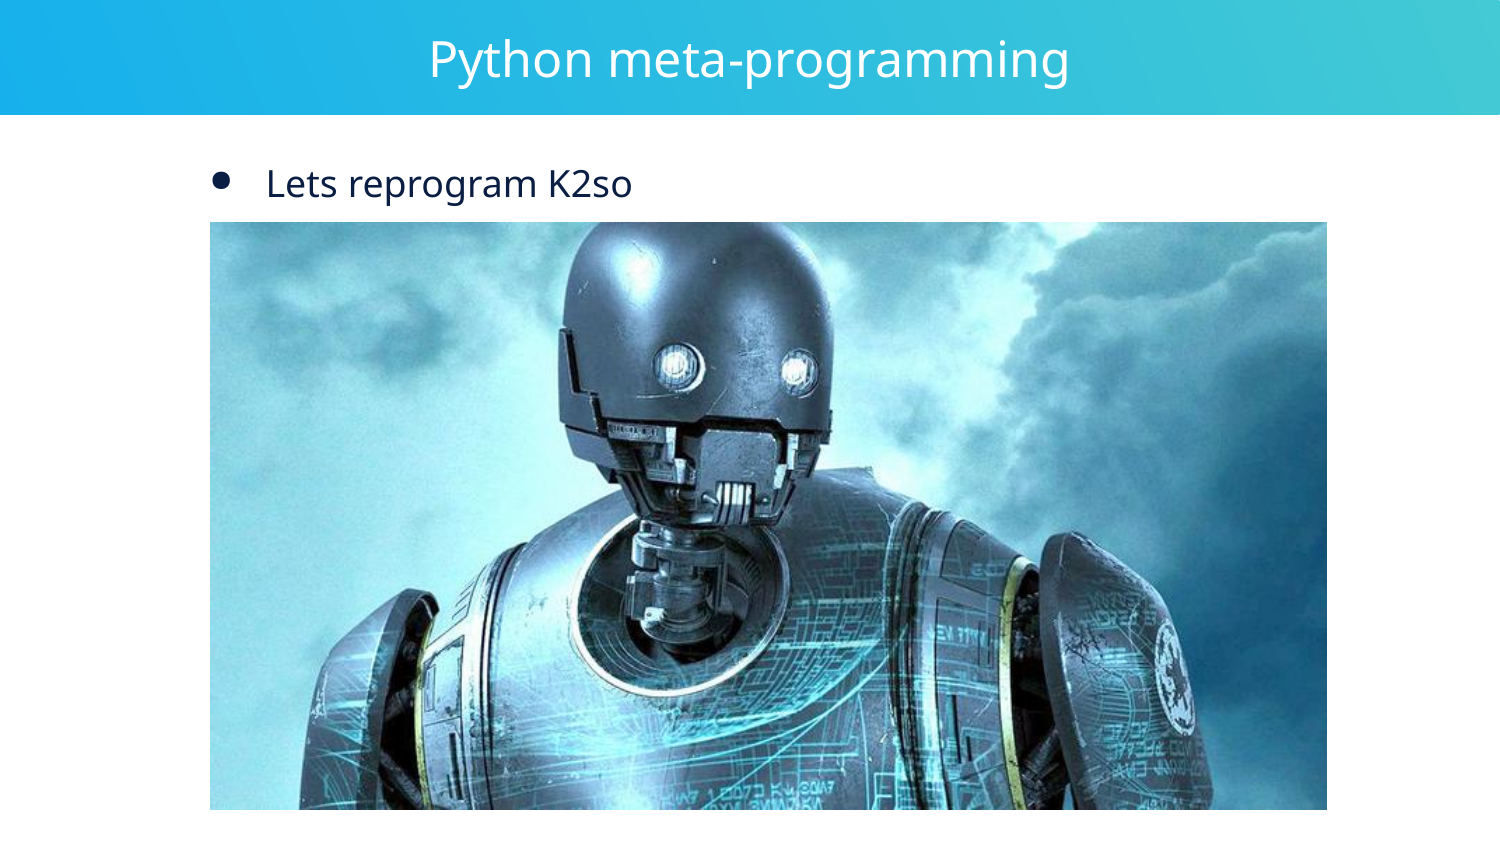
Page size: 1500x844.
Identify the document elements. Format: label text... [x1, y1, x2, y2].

picture [210, 222, 1327, 811]
text_box Lets reprogram K2so [175, 138, 1313, 439]
text_box Python meta-programming [0, 0, 1500, 115]
